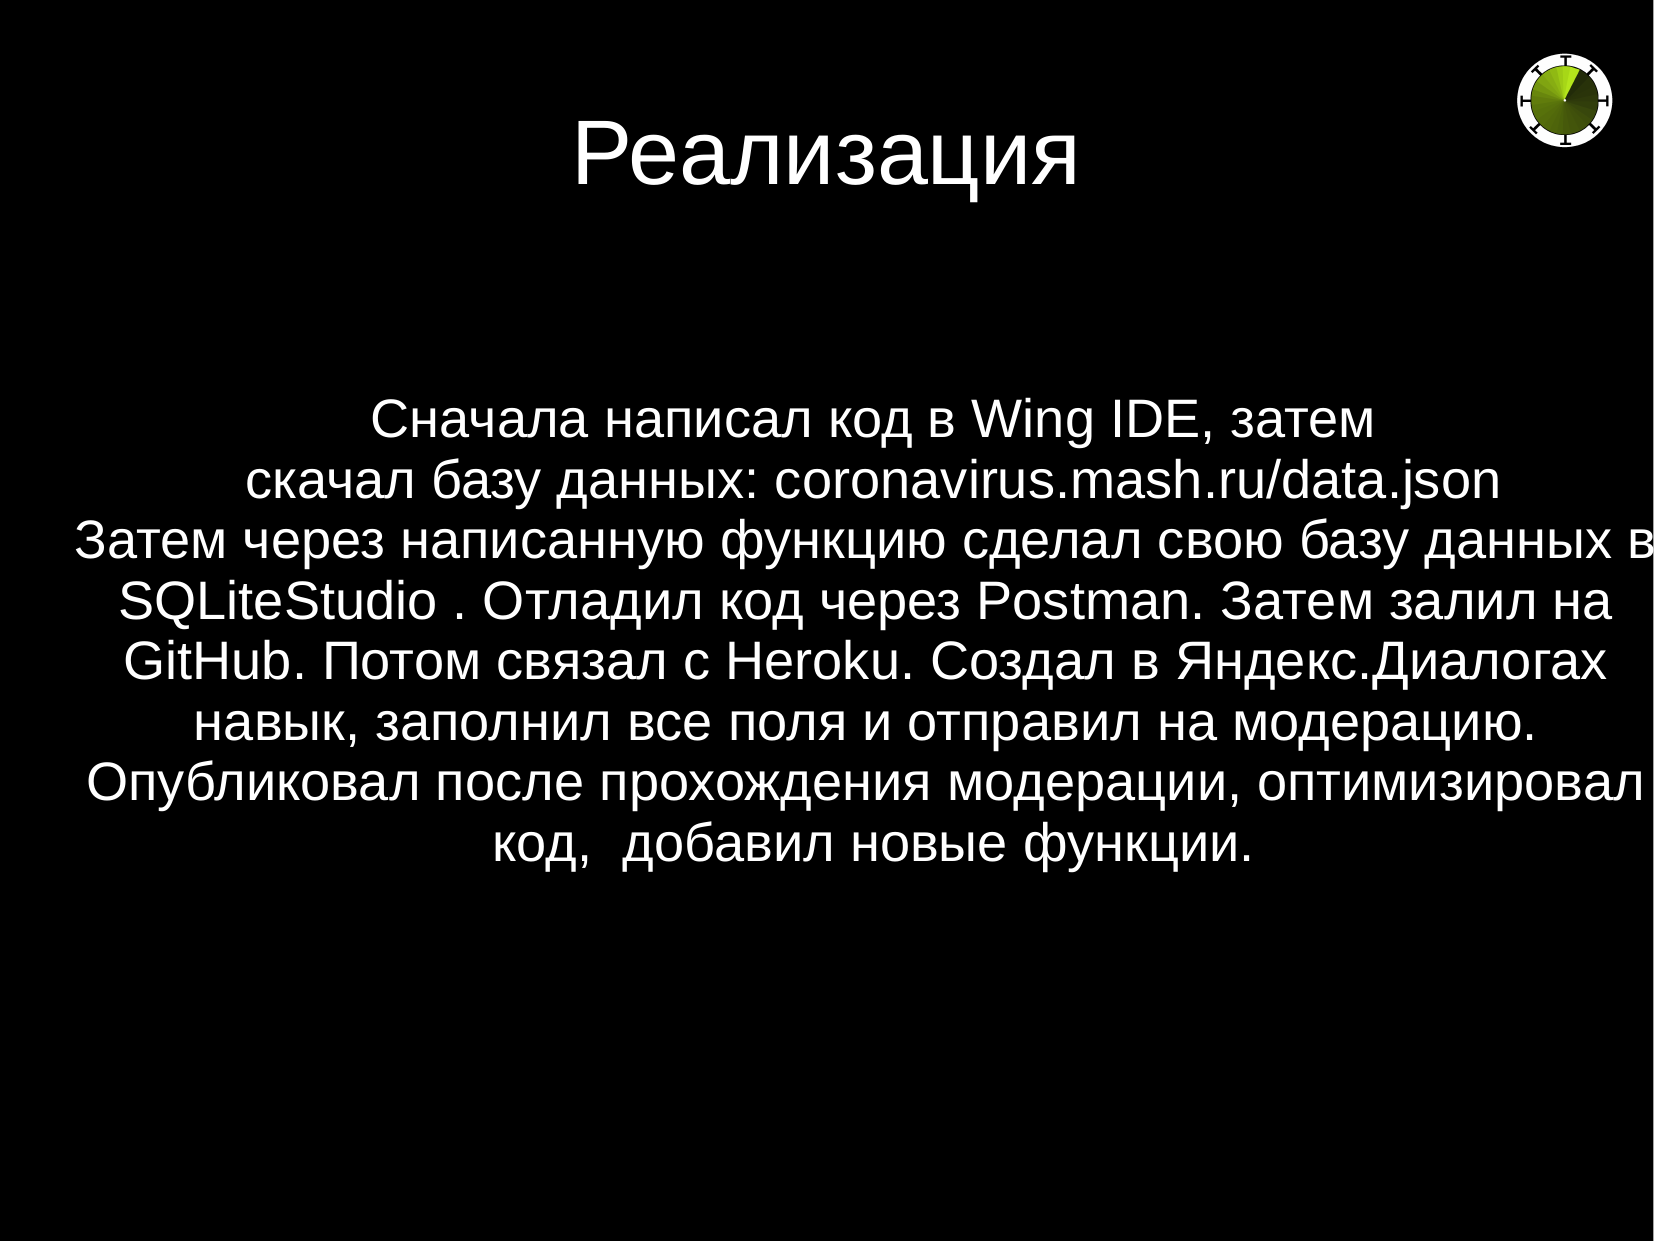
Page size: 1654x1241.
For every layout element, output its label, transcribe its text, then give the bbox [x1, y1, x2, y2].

picture [1510, 47, 1619, 154]
text_box Сначала написал код в Wing IDE, затем скачал базу данных: coronavirus.mash.ru/data.json Затем через написанную функцию сделал свою базу данных в SQLiteStudio . Отладил код через Postman. Затем залил на GitHub. Потом связал с Heroku. Создал в Яндекс.Диалогах навык, заполнил все поля и отправил на модерацию. Опубликовал после прохождения модерации, оптимизировал код, добавил новые функции. [0, 0, 1654, 1241]
title Реализация [82, 49, 1571, 257]
